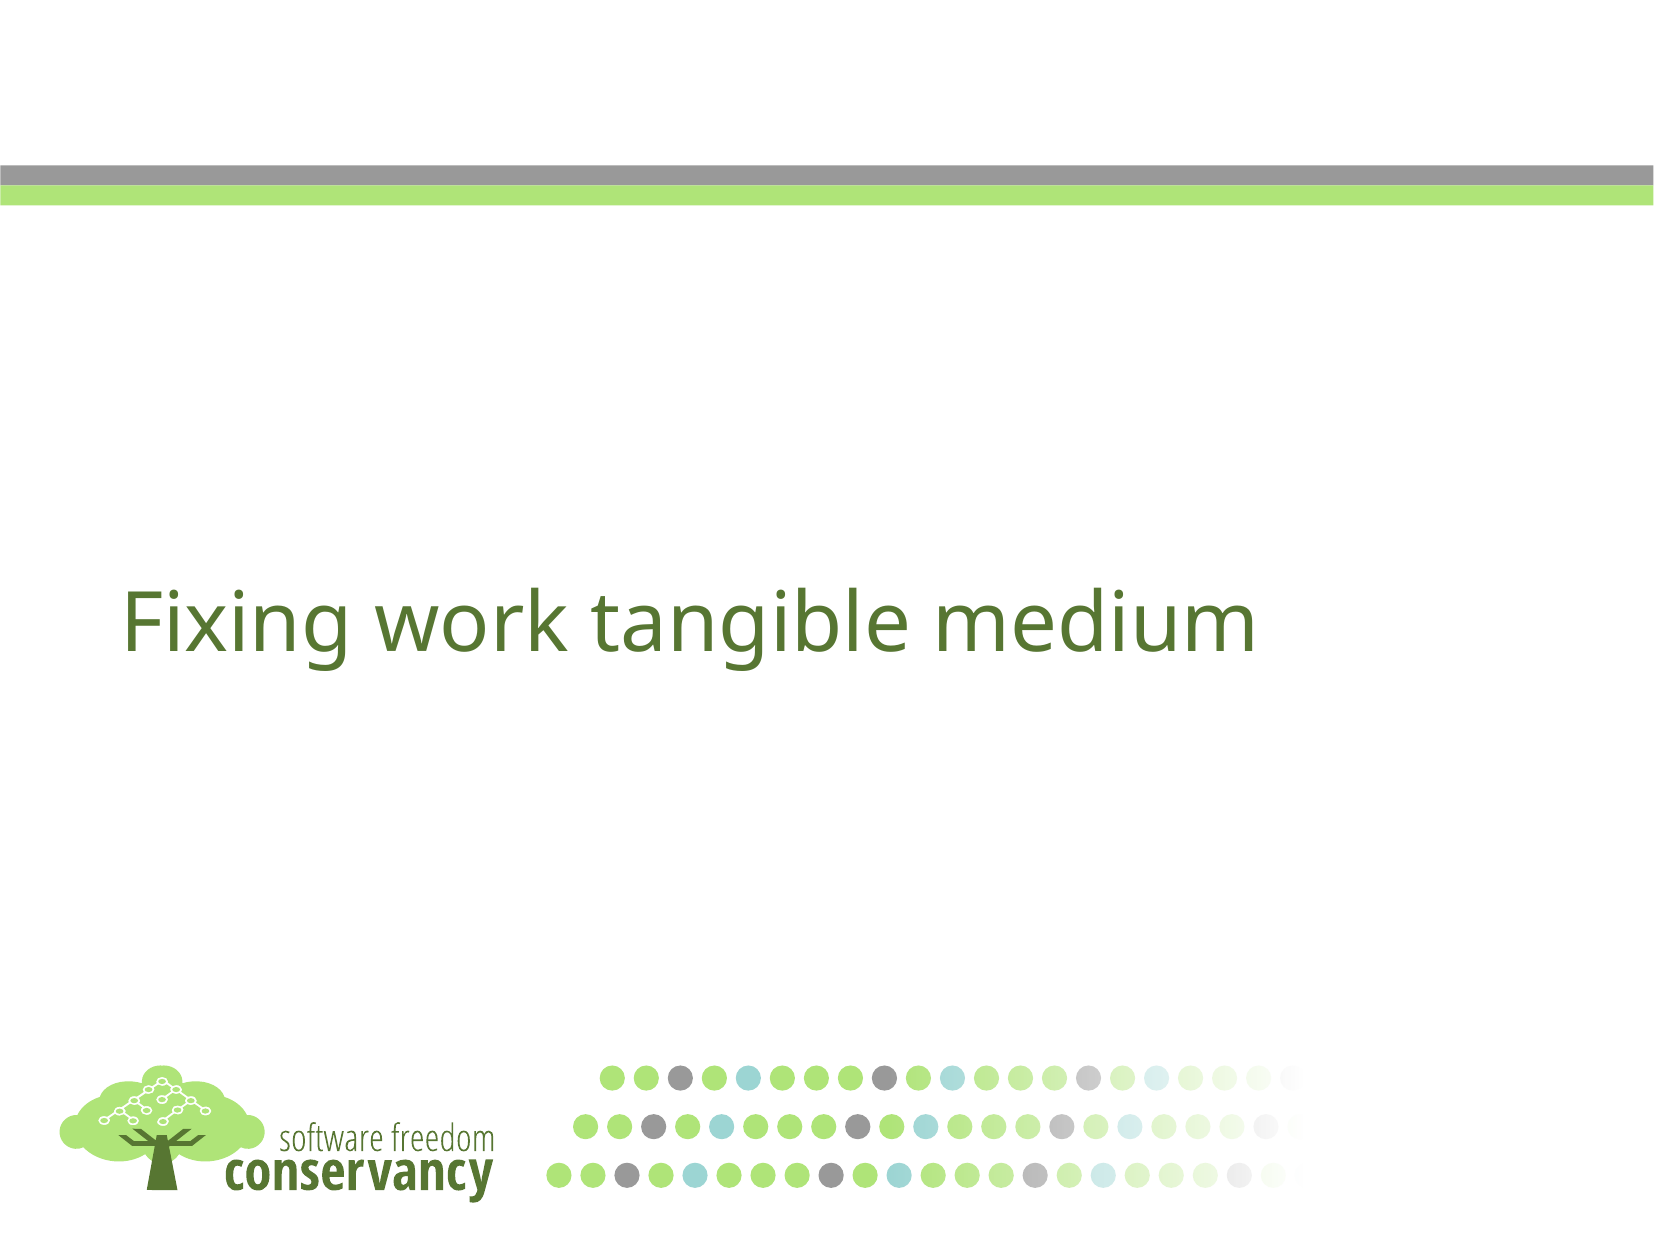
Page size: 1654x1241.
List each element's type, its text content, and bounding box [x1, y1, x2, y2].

title Fixing work tangible medium [120, 515, 1576, 723]
